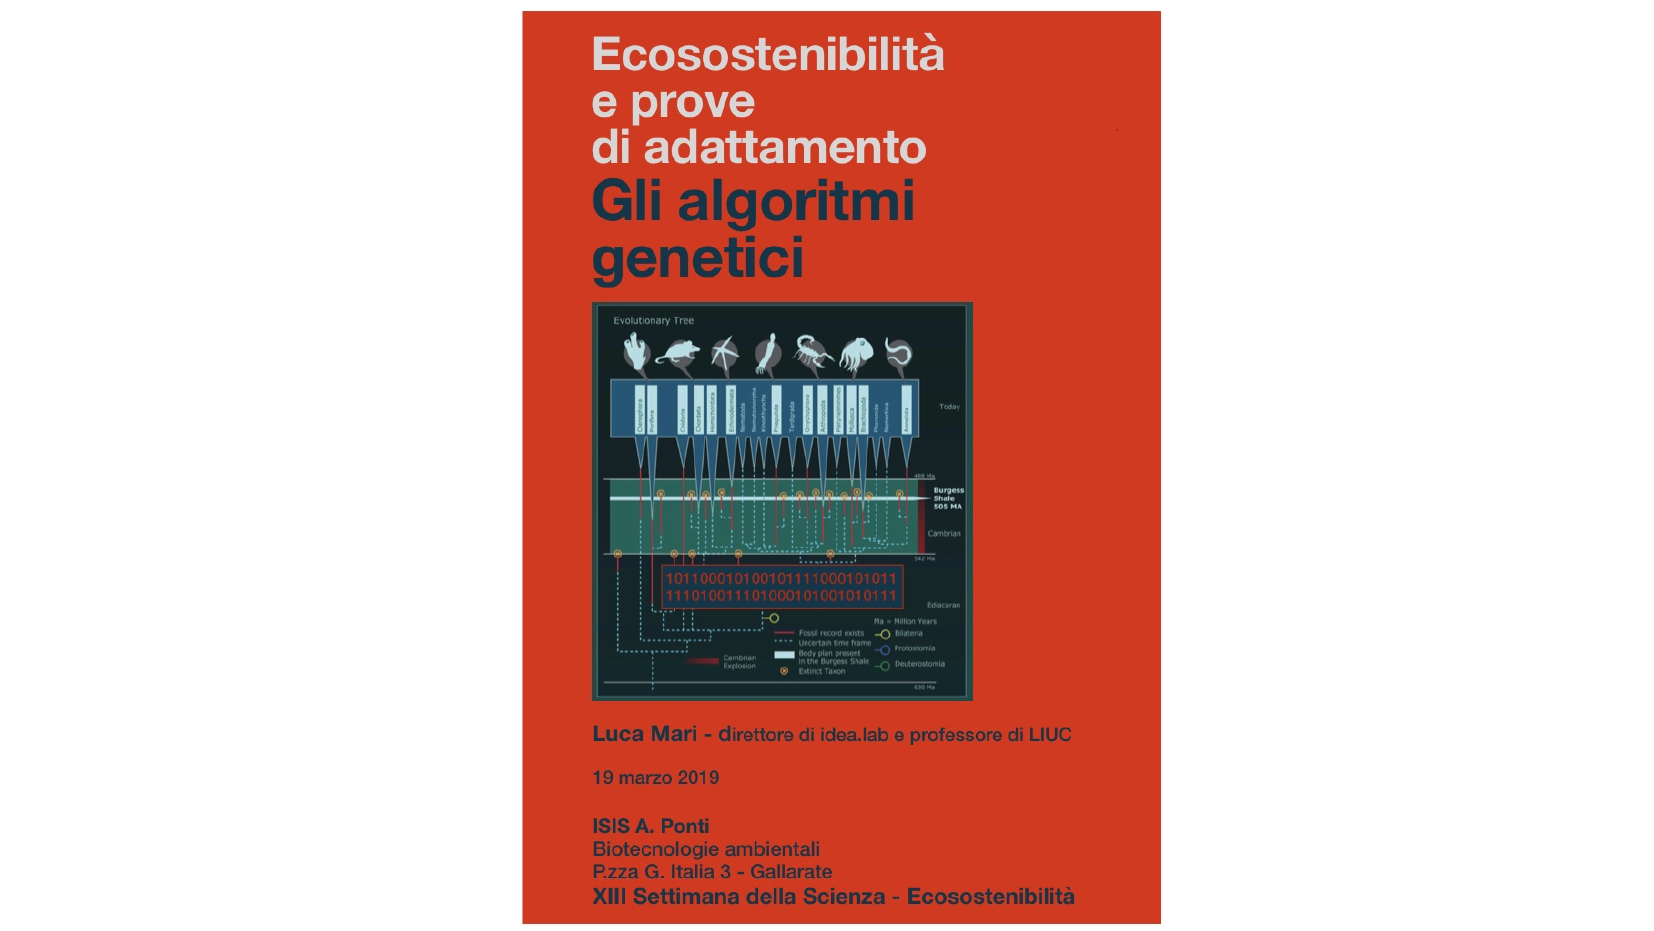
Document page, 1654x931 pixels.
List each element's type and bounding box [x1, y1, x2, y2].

picture [512, 0, 1171, 928]
